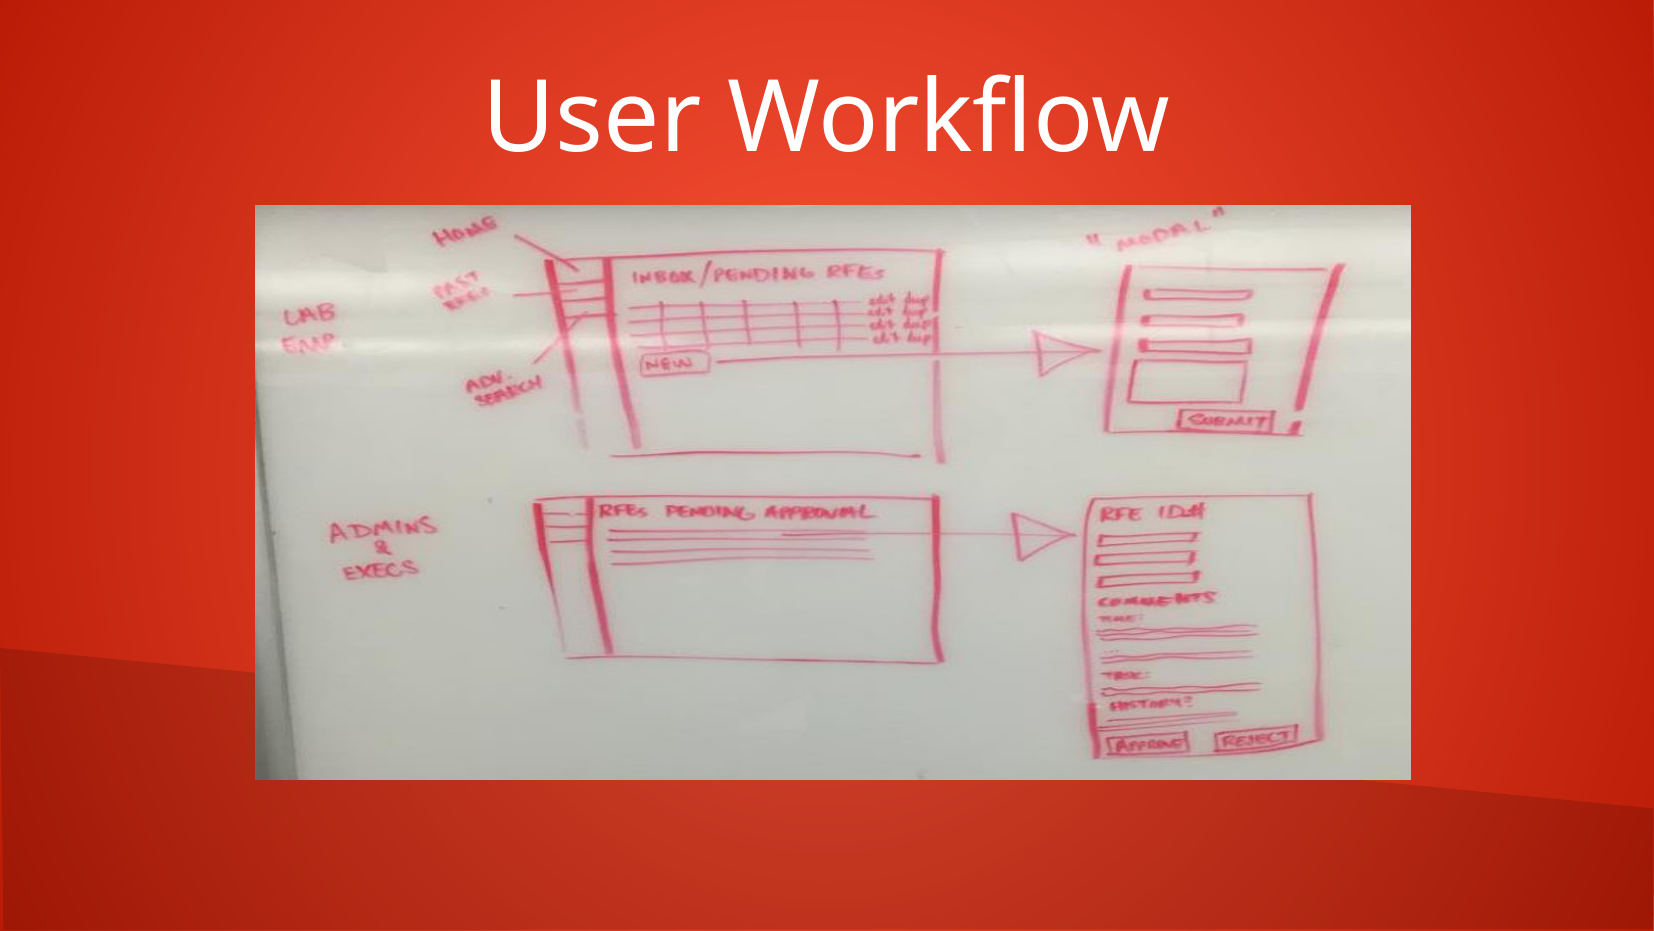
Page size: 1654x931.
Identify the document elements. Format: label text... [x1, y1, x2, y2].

picture [255, 205, 1411, 781]
title User Workflow [82, 35, 1571, 189]
